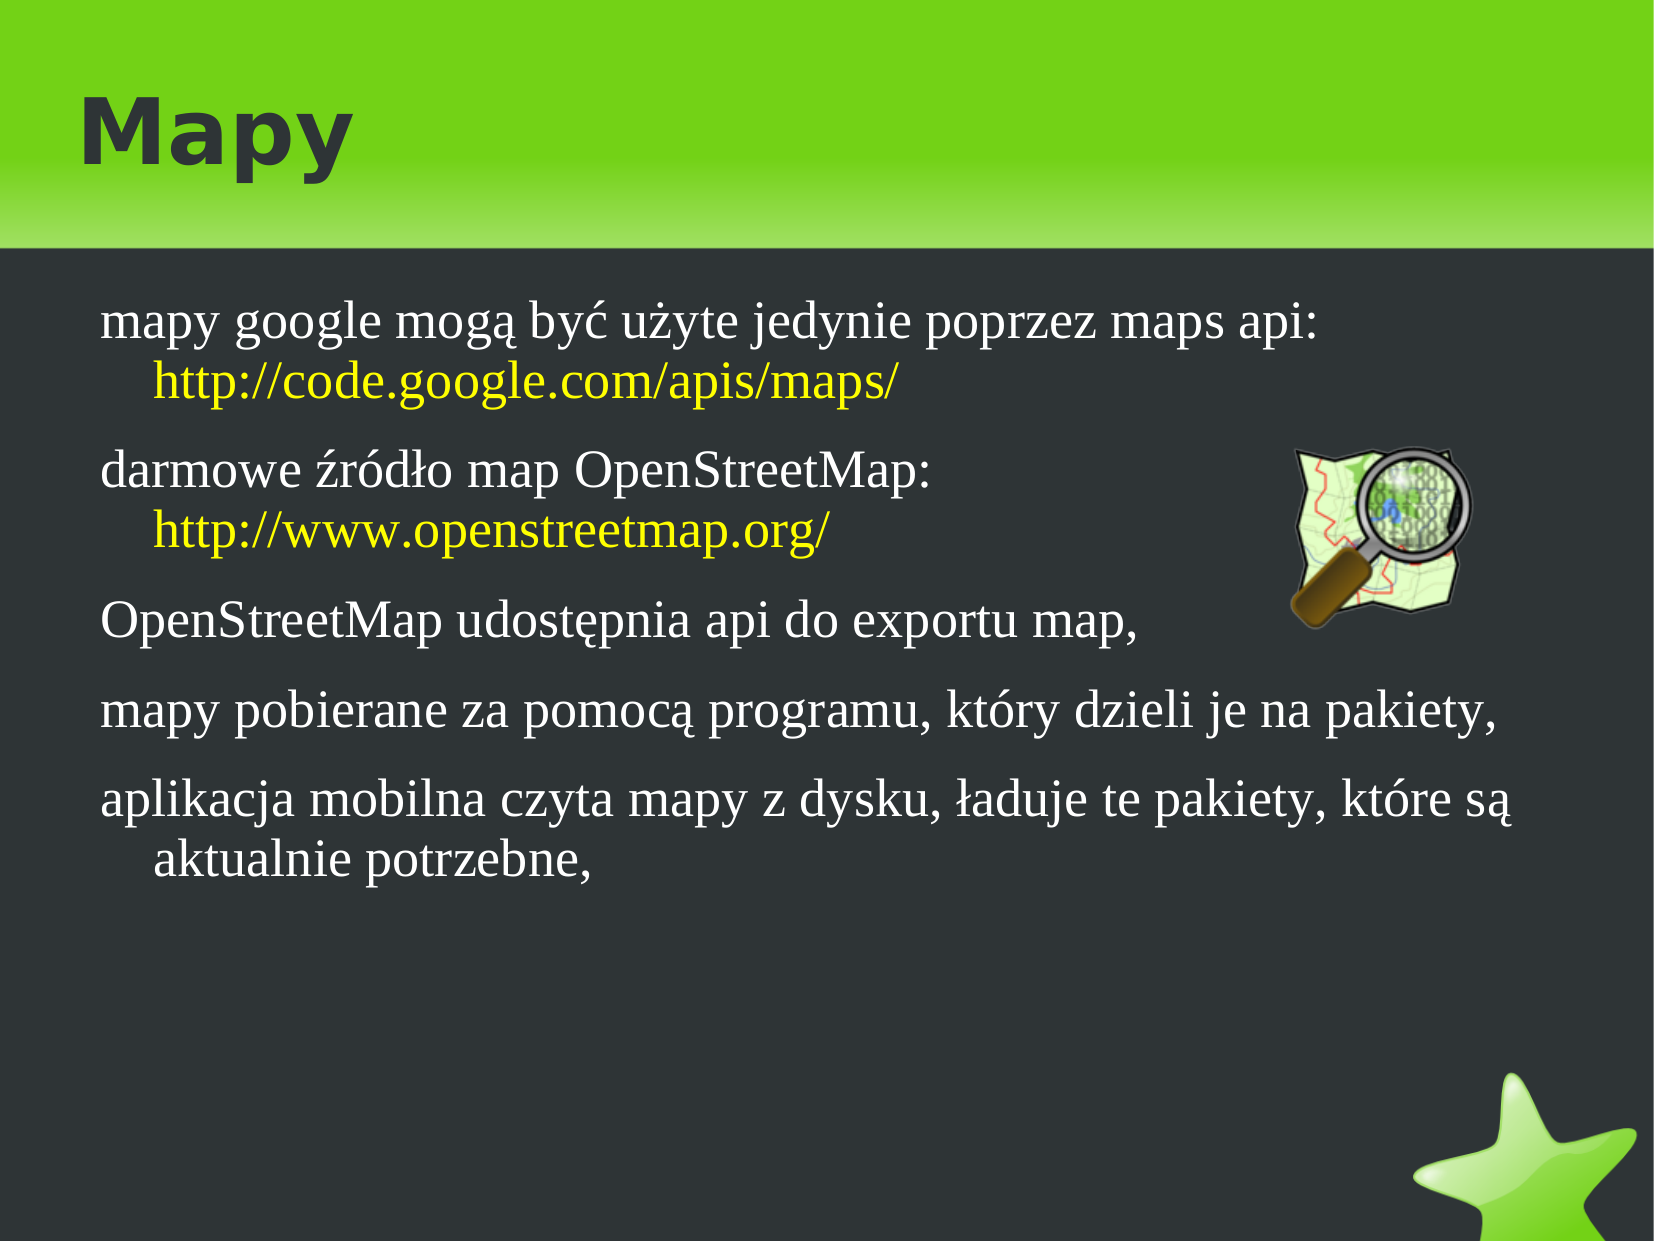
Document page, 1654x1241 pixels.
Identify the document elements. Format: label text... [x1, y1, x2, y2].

picture [0, 0, 1654, 1241]
title Mapy [76, 36, 1565, 229]
list mapy google mogą być użyte jedynie poprzez maps api: http://code.google.com/apis/maps/ darmowe źródło map OpenStreetMap: http://www.openstreetmap.org/ OpenStreetMap udostępnia api do exportu map, mapy pobierane za pomocą programu, który dzieli je na pakiety, aplikacja mobilna czyta mapy z dysku, ładuje te pakiety, które są aktualnie potrzebne, [82, 290, 1571, 1094]
